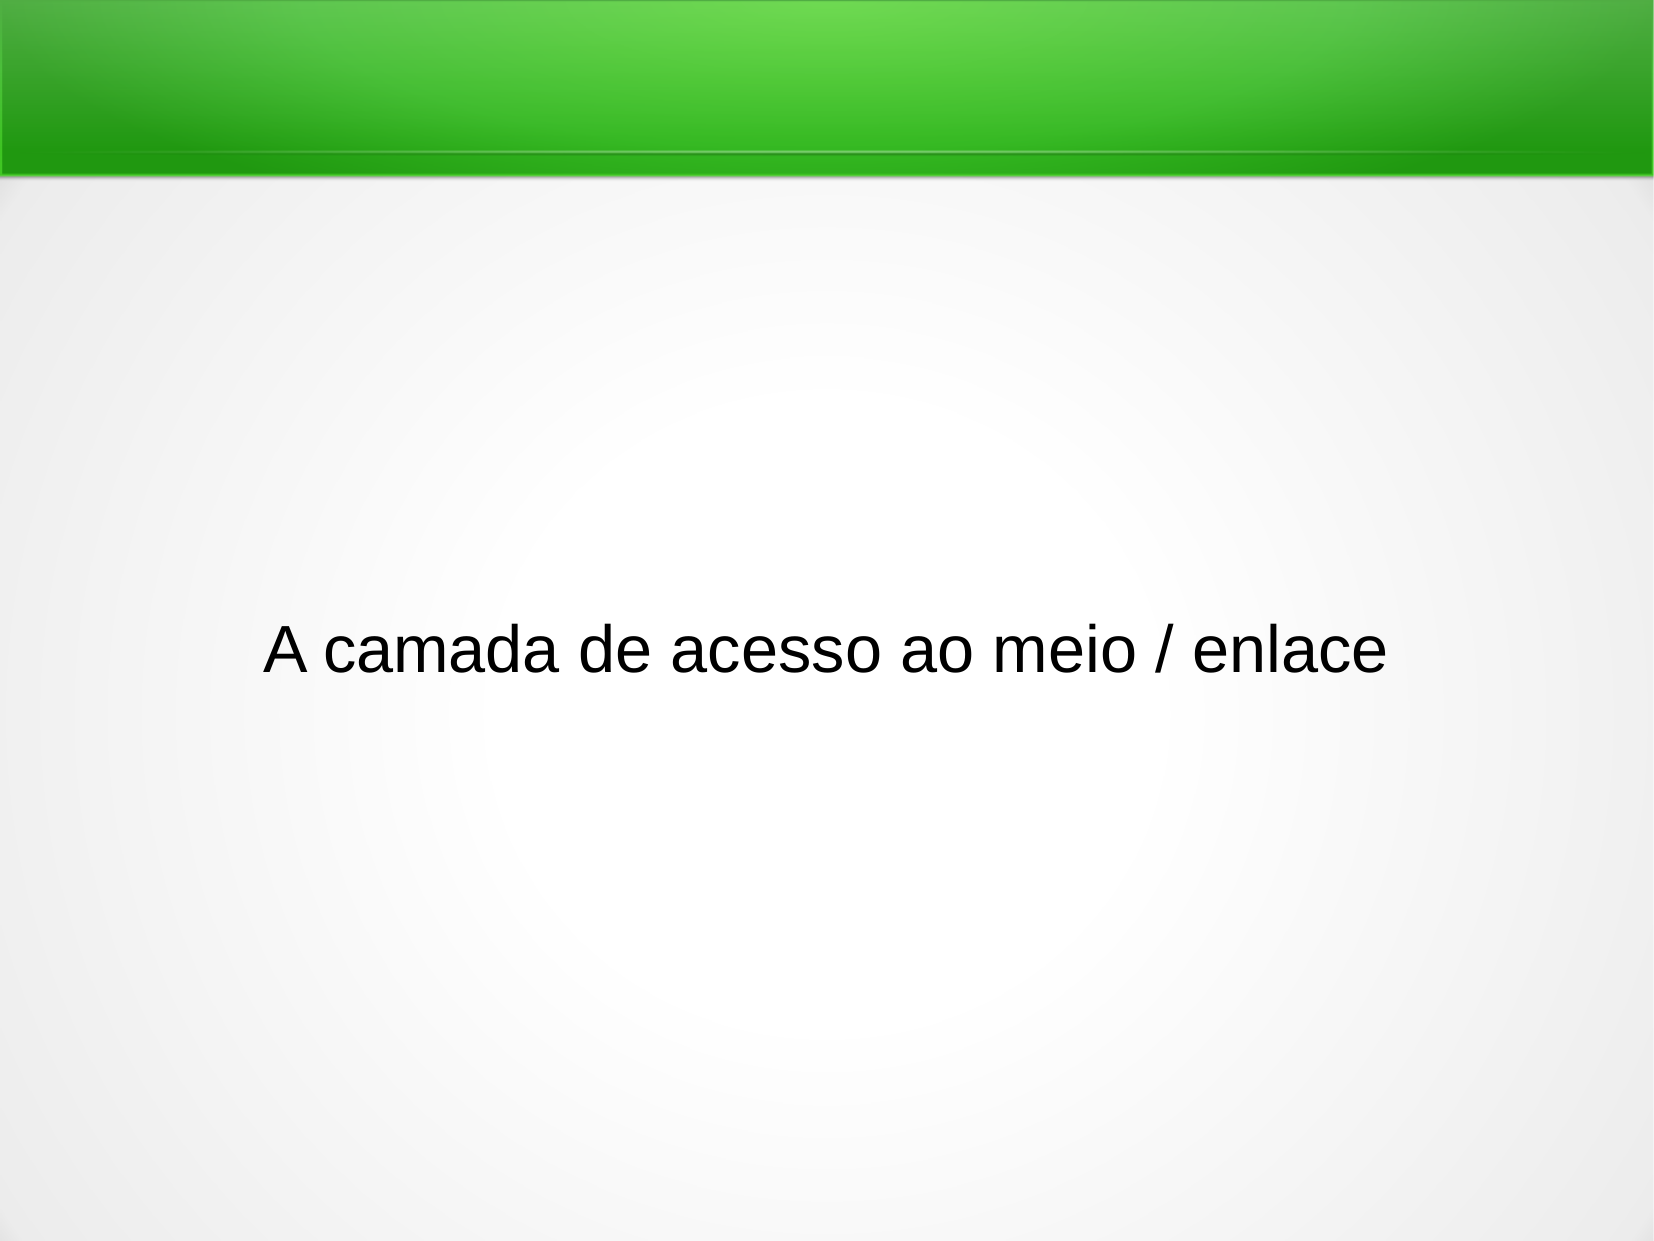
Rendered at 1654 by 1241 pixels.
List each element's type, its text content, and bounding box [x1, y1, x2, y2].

picture [0, 0, 1654, 1241]
subtitle A camada de acesso ao meio / enlace [82, 290, 1571, 1010]
